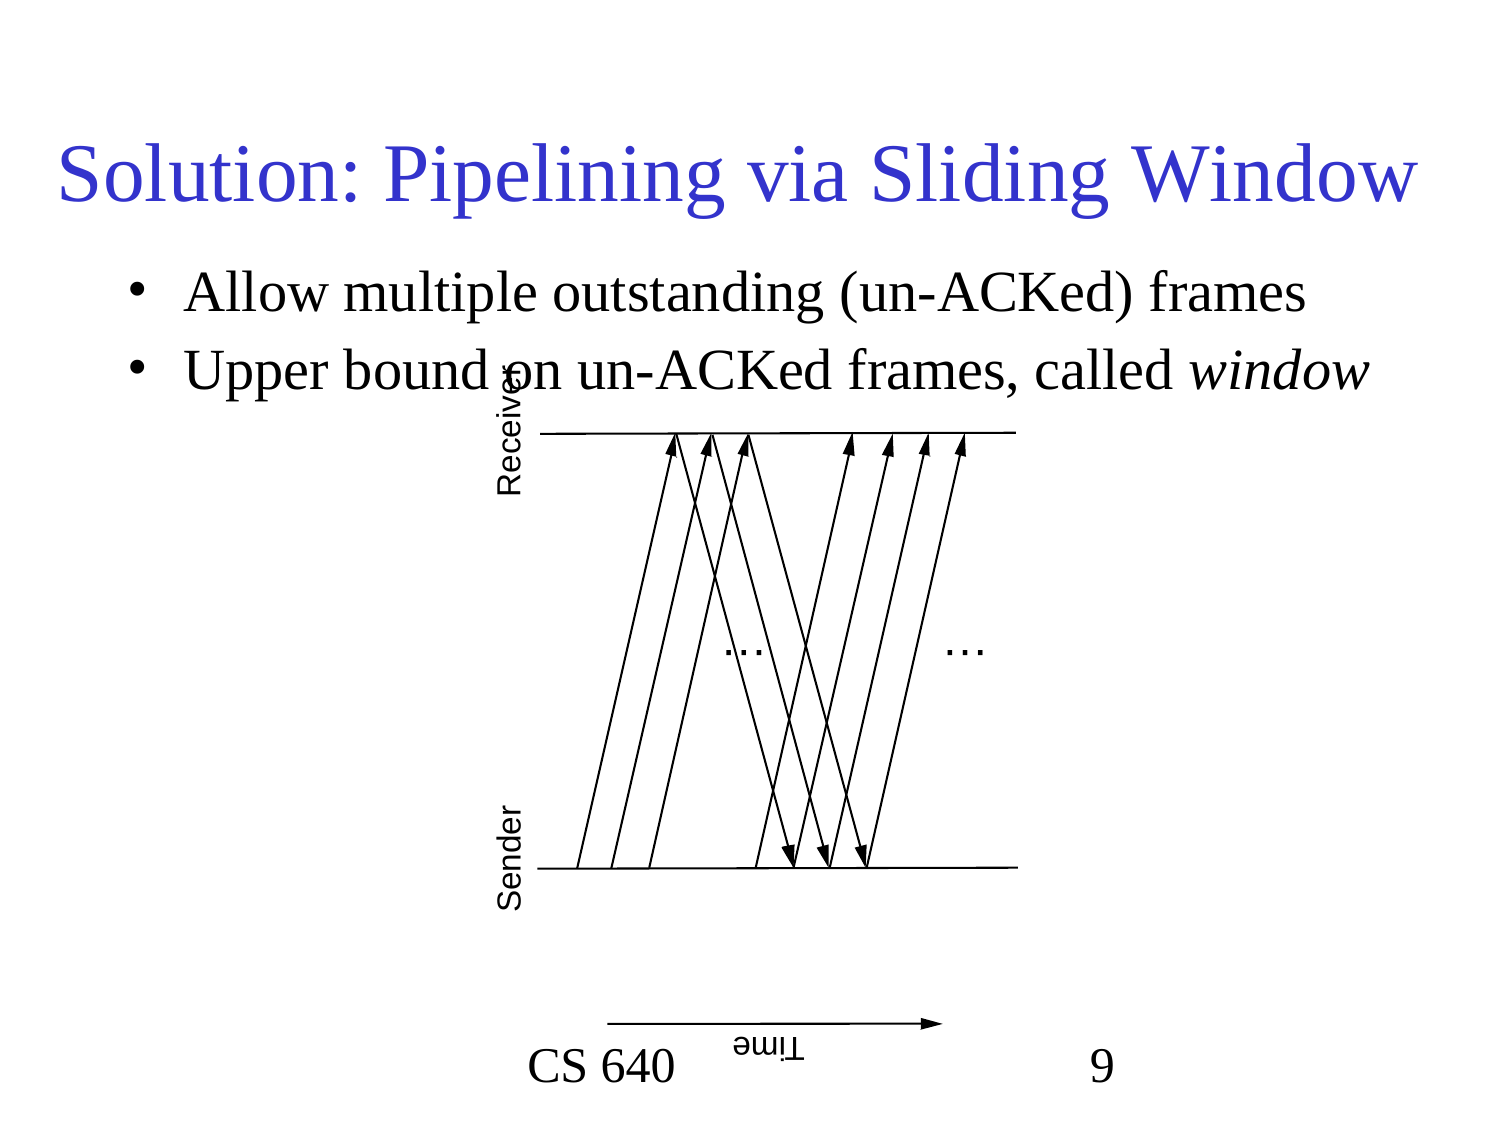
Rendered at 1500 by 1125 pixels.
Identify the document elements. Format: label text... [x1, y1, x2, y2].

text_box [918, 432, 931, 457]
title Solution: Pipelining via Sliding Window [28, 74, 1449, 262]
text_box … [940, 641, 990, 699]
text_box [919, 1017, 943, 1030]
text_box [854, 844, 867, 867]
text_box [665, 432, 678, 459]
text_box [816, 844, 829, 867]
text_box T [786, 1031, 805, 1072]
text_box [781, 844, 795, 866]
text_box [881, 433, 894, 459]
list Allow multiple outstanding (un-ACKed) frames Upper bound on un-ACKed frames, called window [112, 253, 1388, 929]
text_box [700, 432, 713, 457]
text_box [842, 431, 855, 457]
text_box [954, 432, 967, 457]
text_box … [719, 641, 768, 699]
text_box [737, 432, 750, 457]
text_box Sender [487, 805, 528, 913]
text_box Receiver [487, 365, 528, 498]
text_box ime [732, 1031, 786, 1072]
